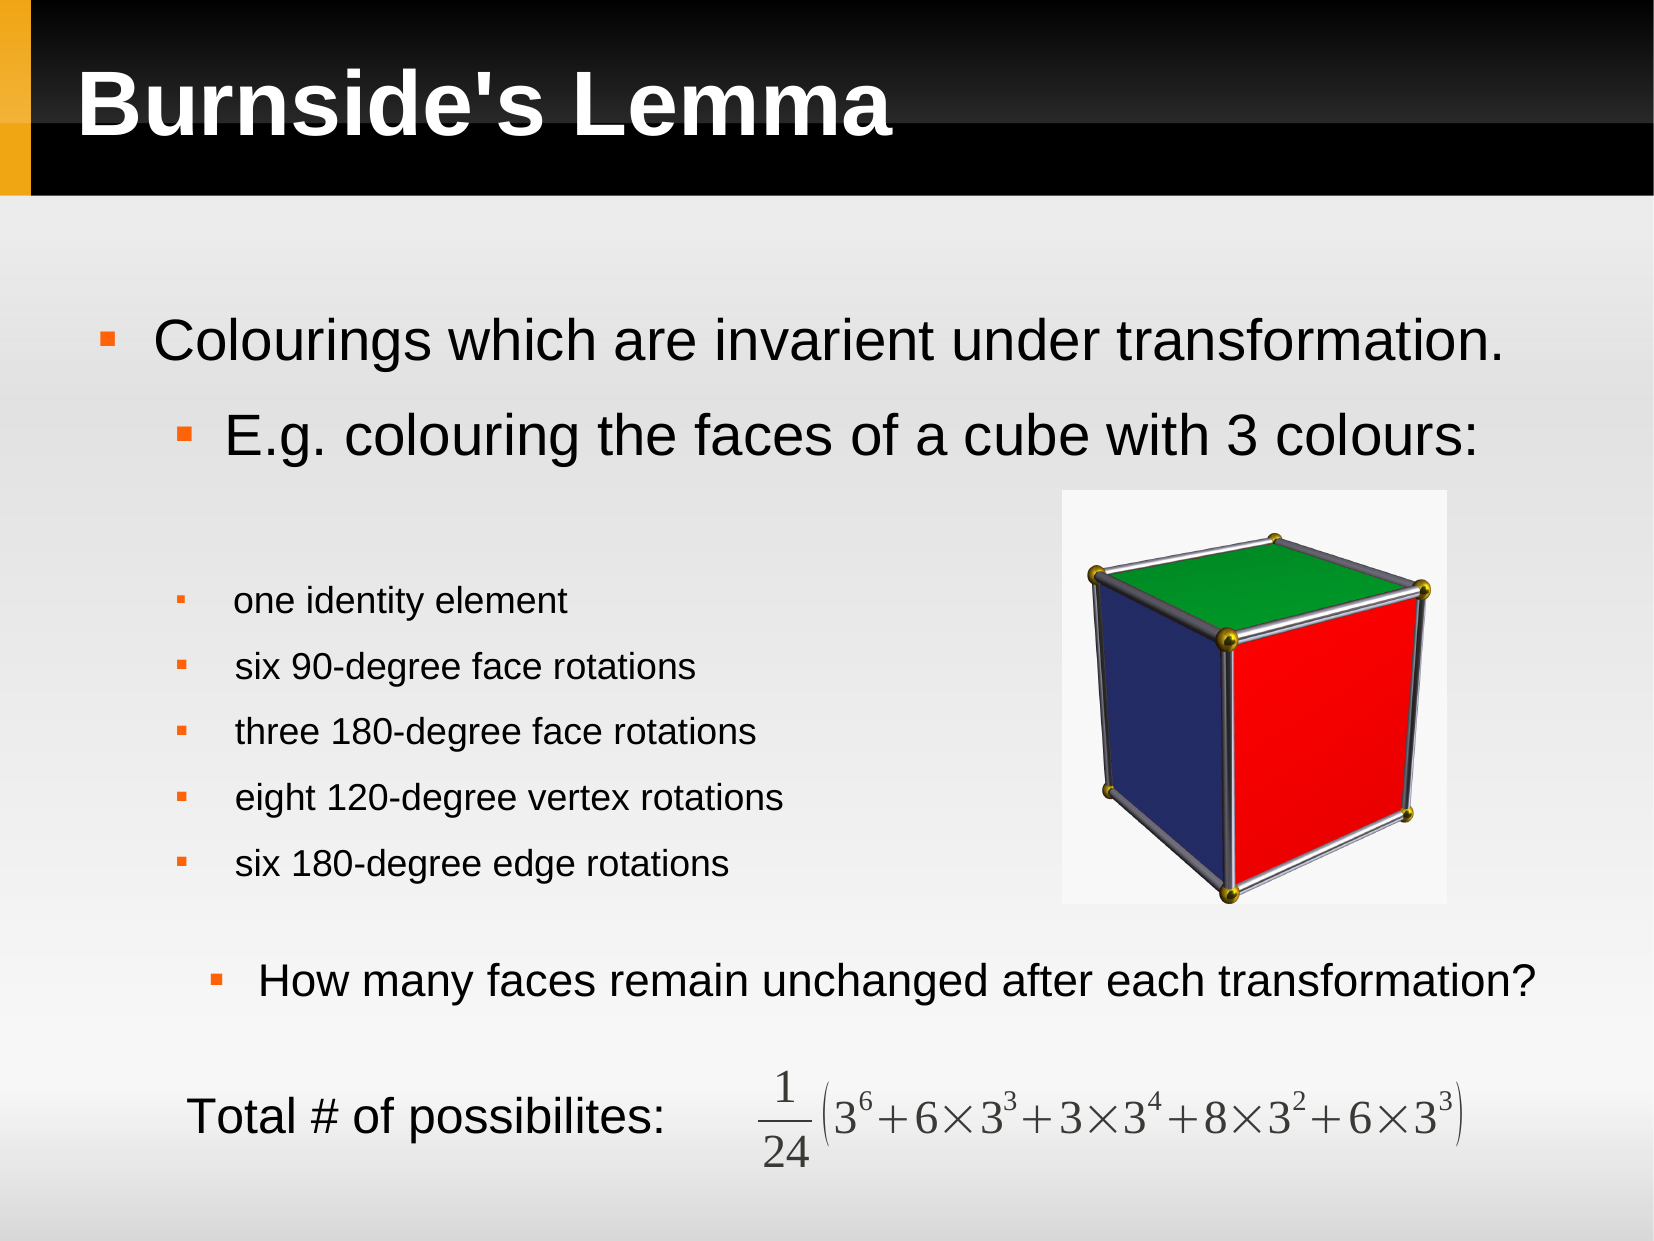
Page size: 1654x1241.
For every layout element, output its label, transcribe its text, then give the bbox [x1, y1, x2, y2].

picture [1062, 490, 1447, 904]
list Colourings which are invarient under transformation. E.g. colouring the faces of a cube with 3 colours: one identity element six 90-degree face rotations three 180-degree face rotations eight 120-degree vertex rotations six 180-degree edge rotations How many faces remain unchanged after each transformation? [82, 307, 1571, 1241]
title Burnside's Lemma [76, 7, 1565, 200]
text_box Total # of possibilites: [171, 1081, 821, 1152]
chart [749, 1059, 1471, 1182]
picture [0, 0, 1654, 1241]
